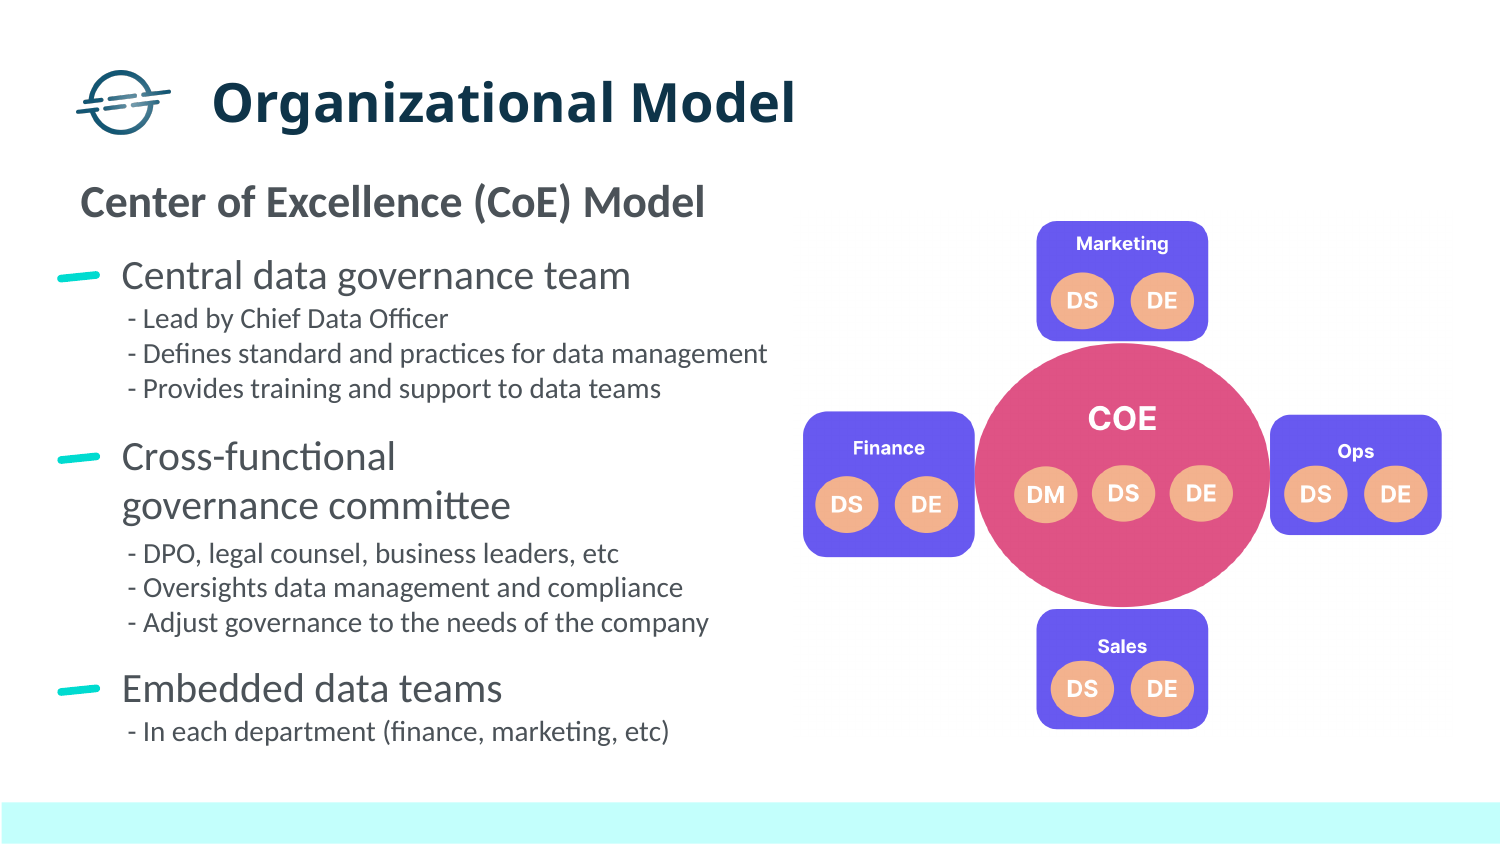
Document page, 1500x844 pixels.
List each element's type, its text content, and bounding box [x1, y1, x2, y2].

text_box [1, 802, 1500, 844]
text_box [57, 684, 101, 696]
title Cross-functional governance committee [106, 413, 593, 547]
title - Lead by Chief Data Officer - Defines standard and practices for data management - Provides training and support to data teams [112, 284, 794, 430]
title Central data governance team [106, 238, 671, 314]
title - In each department (finance, marketing, etc) [112, 697, 697, 766]
title Center of Excellence (CoE) Model [65, 156, 777, 238]
picture [793, 210, 1453, 738]
title Organizational Model [196, 53, 1339, 155]
text_box [57, 271, 100, 283]
title - DPO, legal counsel, business leaders, etc - Oversights data management and compliance - Adjust governance to the needs of the company [112, 518, 795, 664]
title Embedded data teams [106, 645, 635, 731]
picture [76, 70, 171, 135]
text_box [57, 452, 101, 464]
